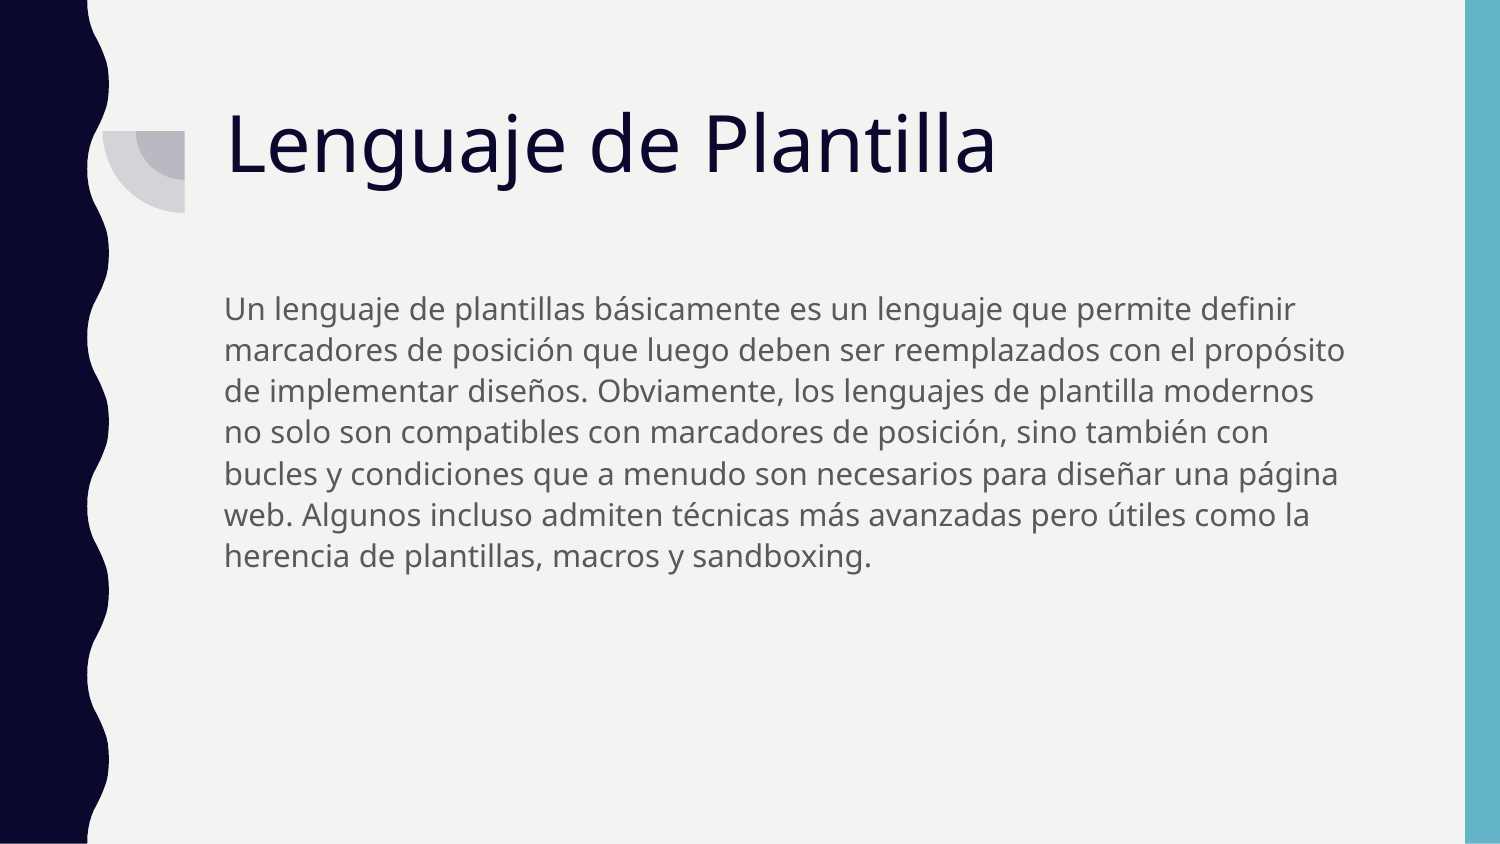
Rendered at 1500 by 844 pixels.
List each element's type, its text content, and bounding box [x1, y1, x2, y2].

title Lenguaje de Plantilla [213, 98, 1368, 263]
list Un lenguaje de plantillas básicamente es un lenguaje que permite definir marcadores de posición que luego deben ser reemplazados con el propósito de implementar diseños. Obviamente, los lenguajes de plantilla modernos no solo son compatibles con marcadores de posición, sino también con bucles y condiciones que a menudo son necesarios para diseñar una página web. Algunos incluso admiten técnicas más avanzadas pero útiles como la herencia de plantillas, macros y sandboxing. [212, 279, 1368, 622]
